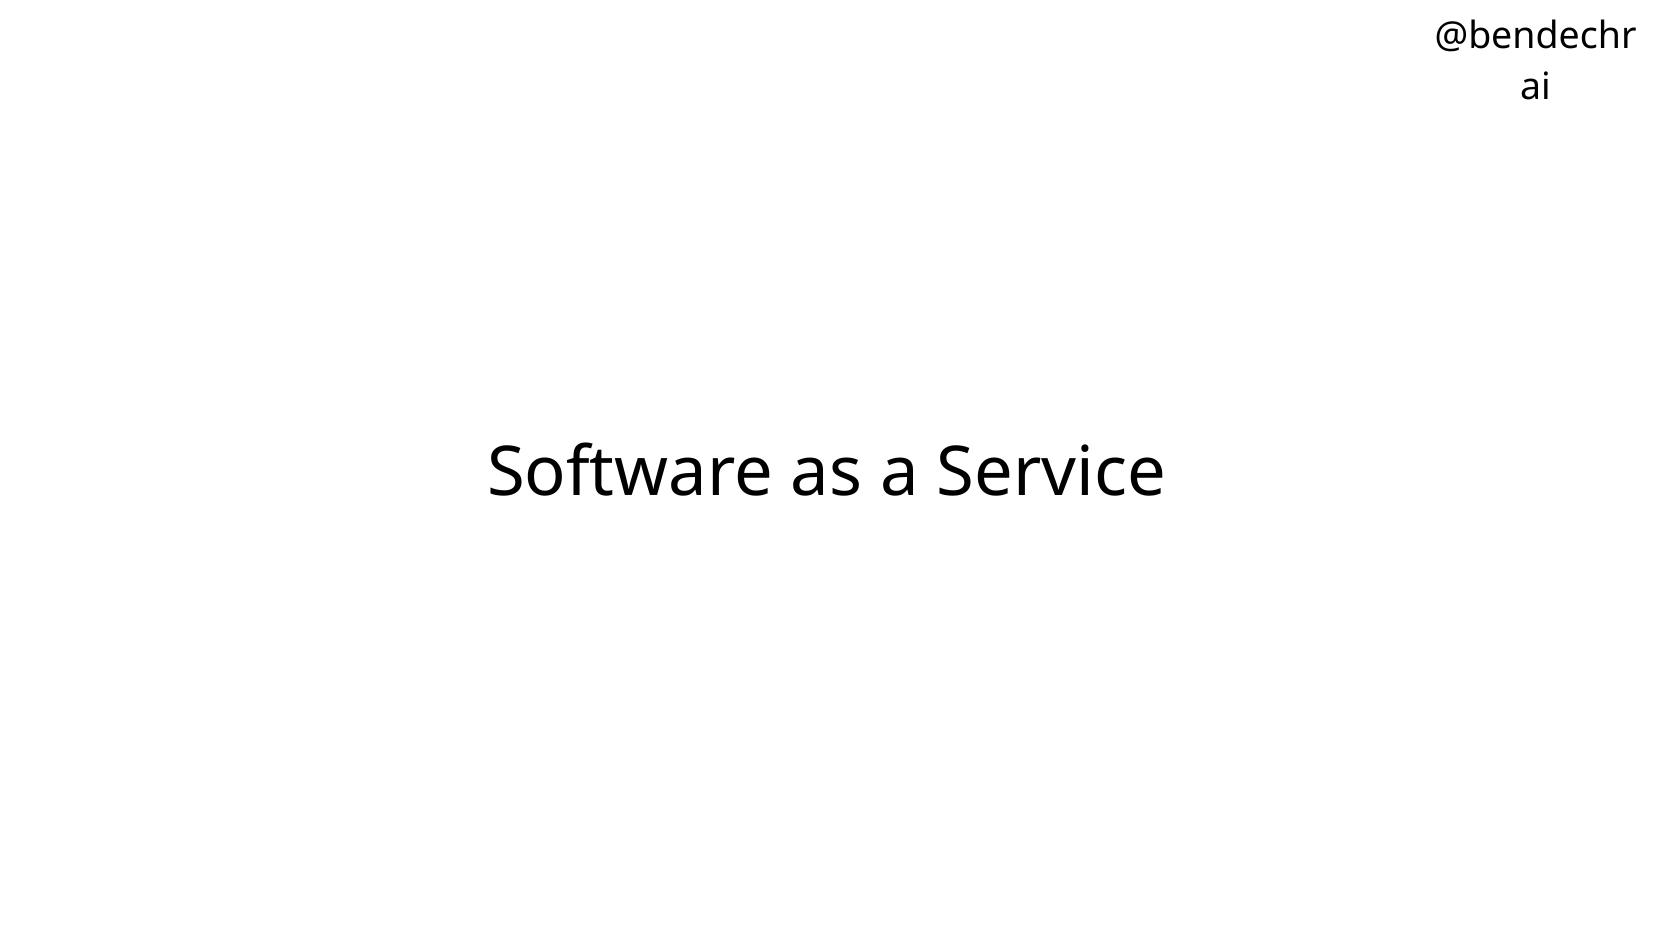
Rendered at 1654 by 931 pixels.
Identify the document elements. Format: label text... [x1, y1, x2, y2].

title Software as a Service [82, 391, 1571, 547]
